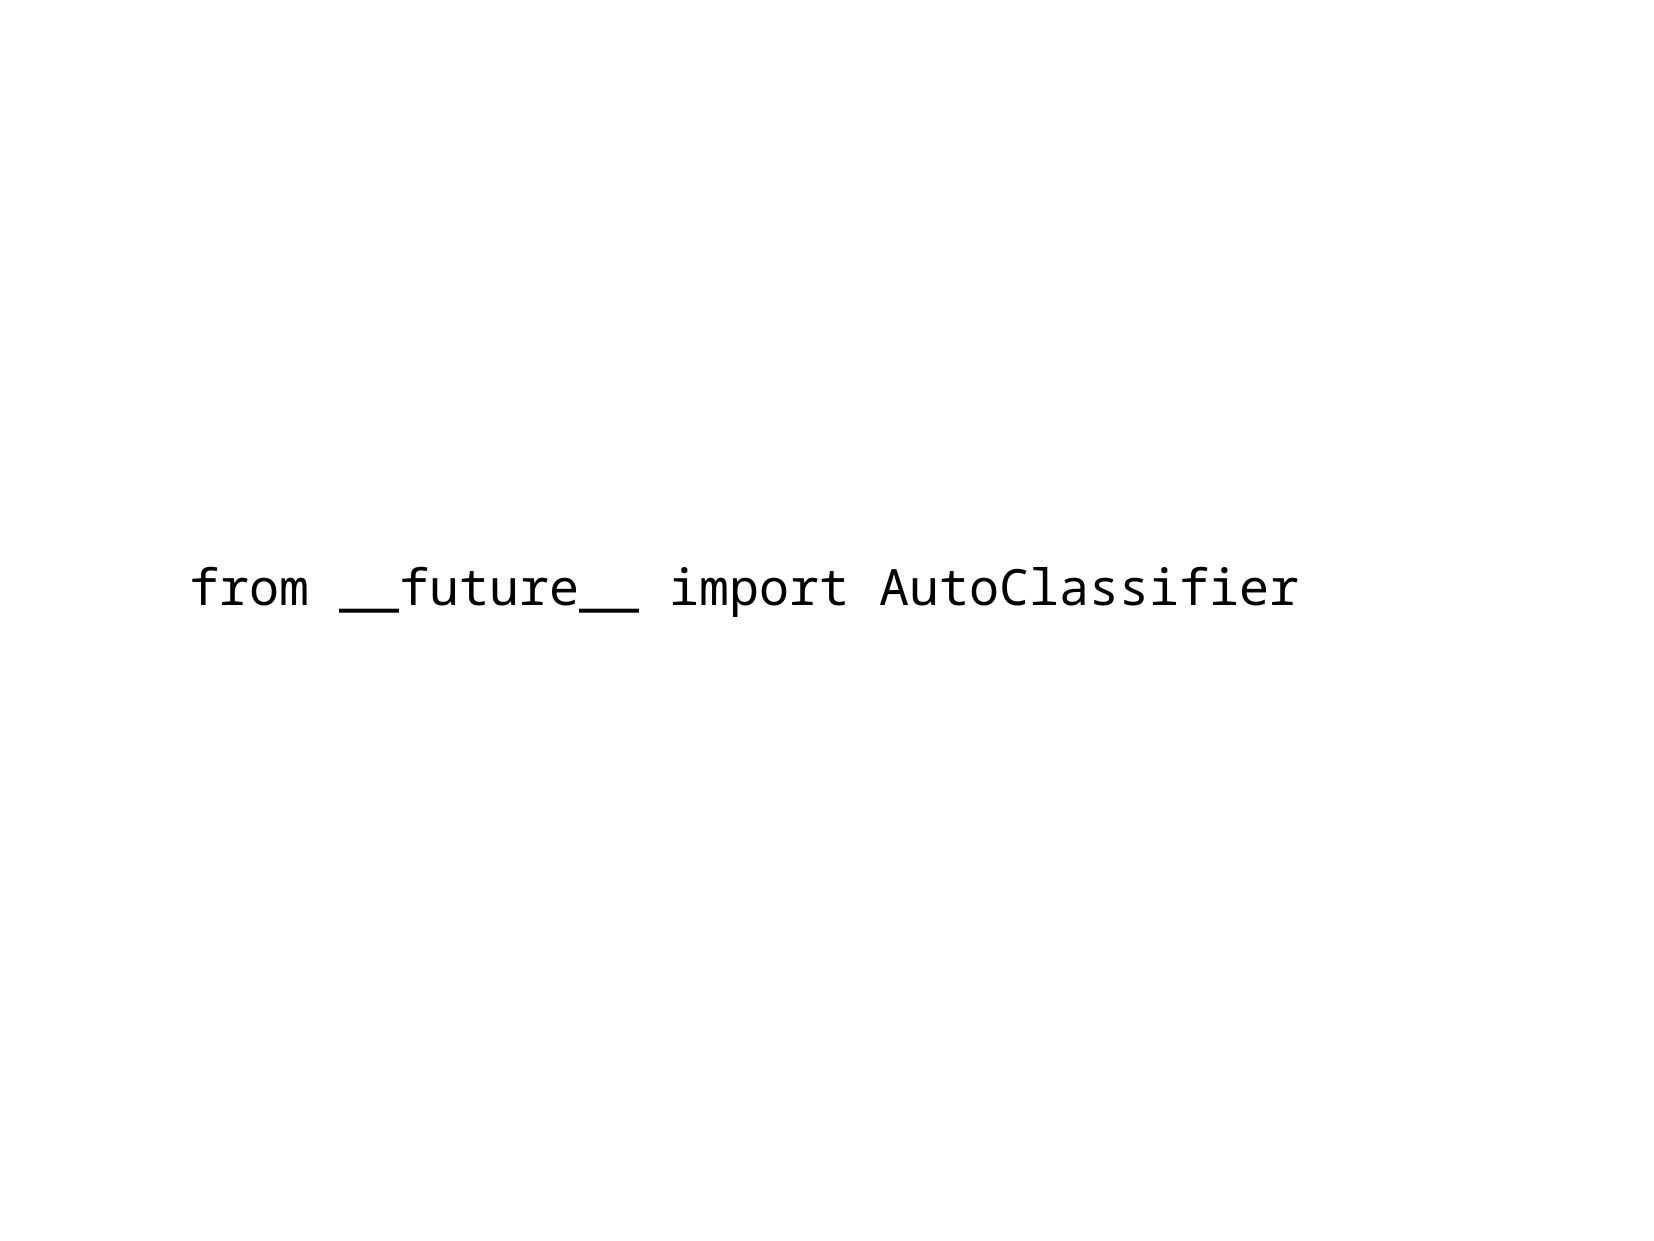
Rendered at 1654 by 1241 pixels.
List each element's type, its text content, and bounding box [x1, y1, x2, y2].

text_box from __future__ import AutoClassifier [174, 545, 1510, 646]
